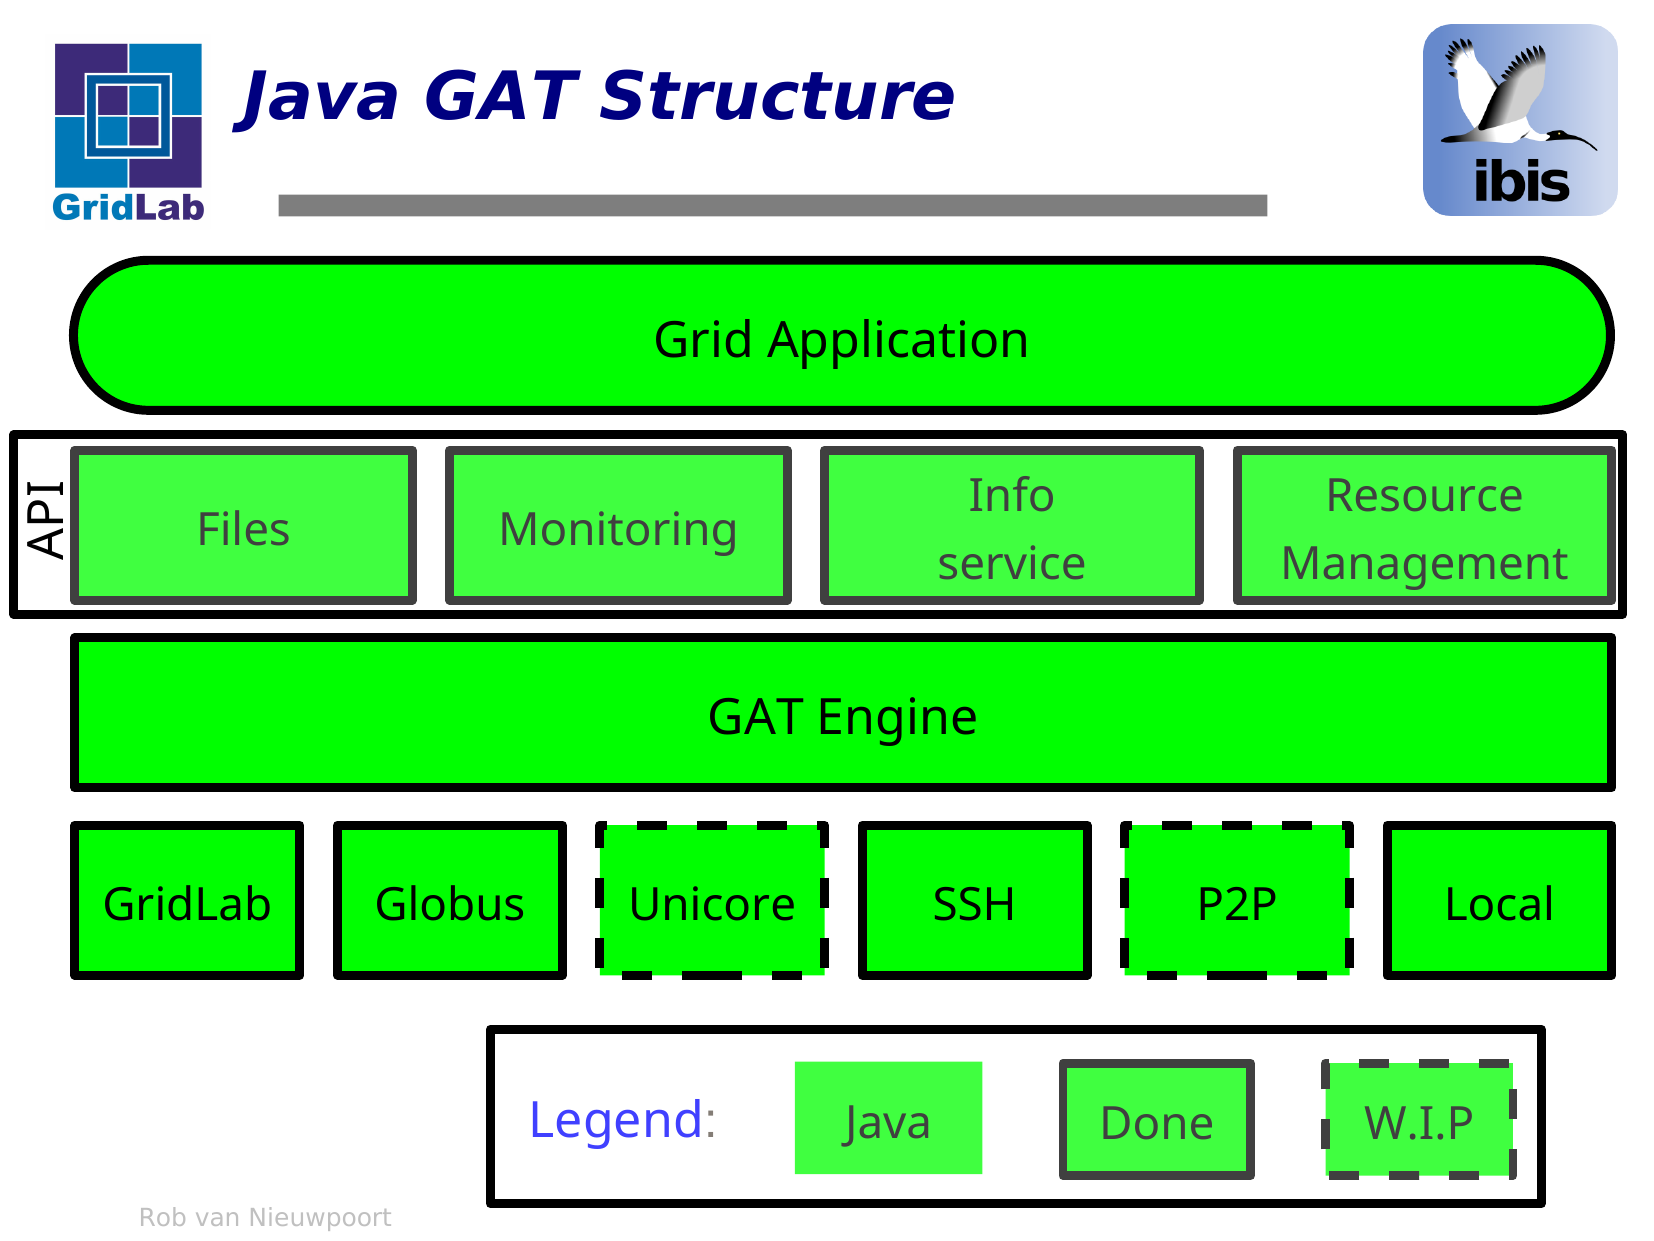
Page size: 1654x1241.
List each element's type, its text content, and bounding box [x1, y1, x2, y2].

text_box GAT Engine [74, 637, 1612, 788]
text_box Grid Application [73, 260, 1611, 411]
text_box API [4, 431, 76, 610]
text_box SSH [862, 825, 1088, 976]
text_box Globus [337, 825, 563, 976]
text_box P2P [1124, 825, 1350, 976]
text_box Local [1387, 825, 1612, 976]
picture [1423, 24, 1618, 216]
text_box GridLab [74, 825, 300, 976]
picture [45, 34, 211, 230]
text_box [490, 1029, 1542, 1204]
title Java GAT Structure [243, 0, 1280, 187]
text_box Unicore [599, 825, 825, 976]
text_box [13, 434, 1623, 615]
